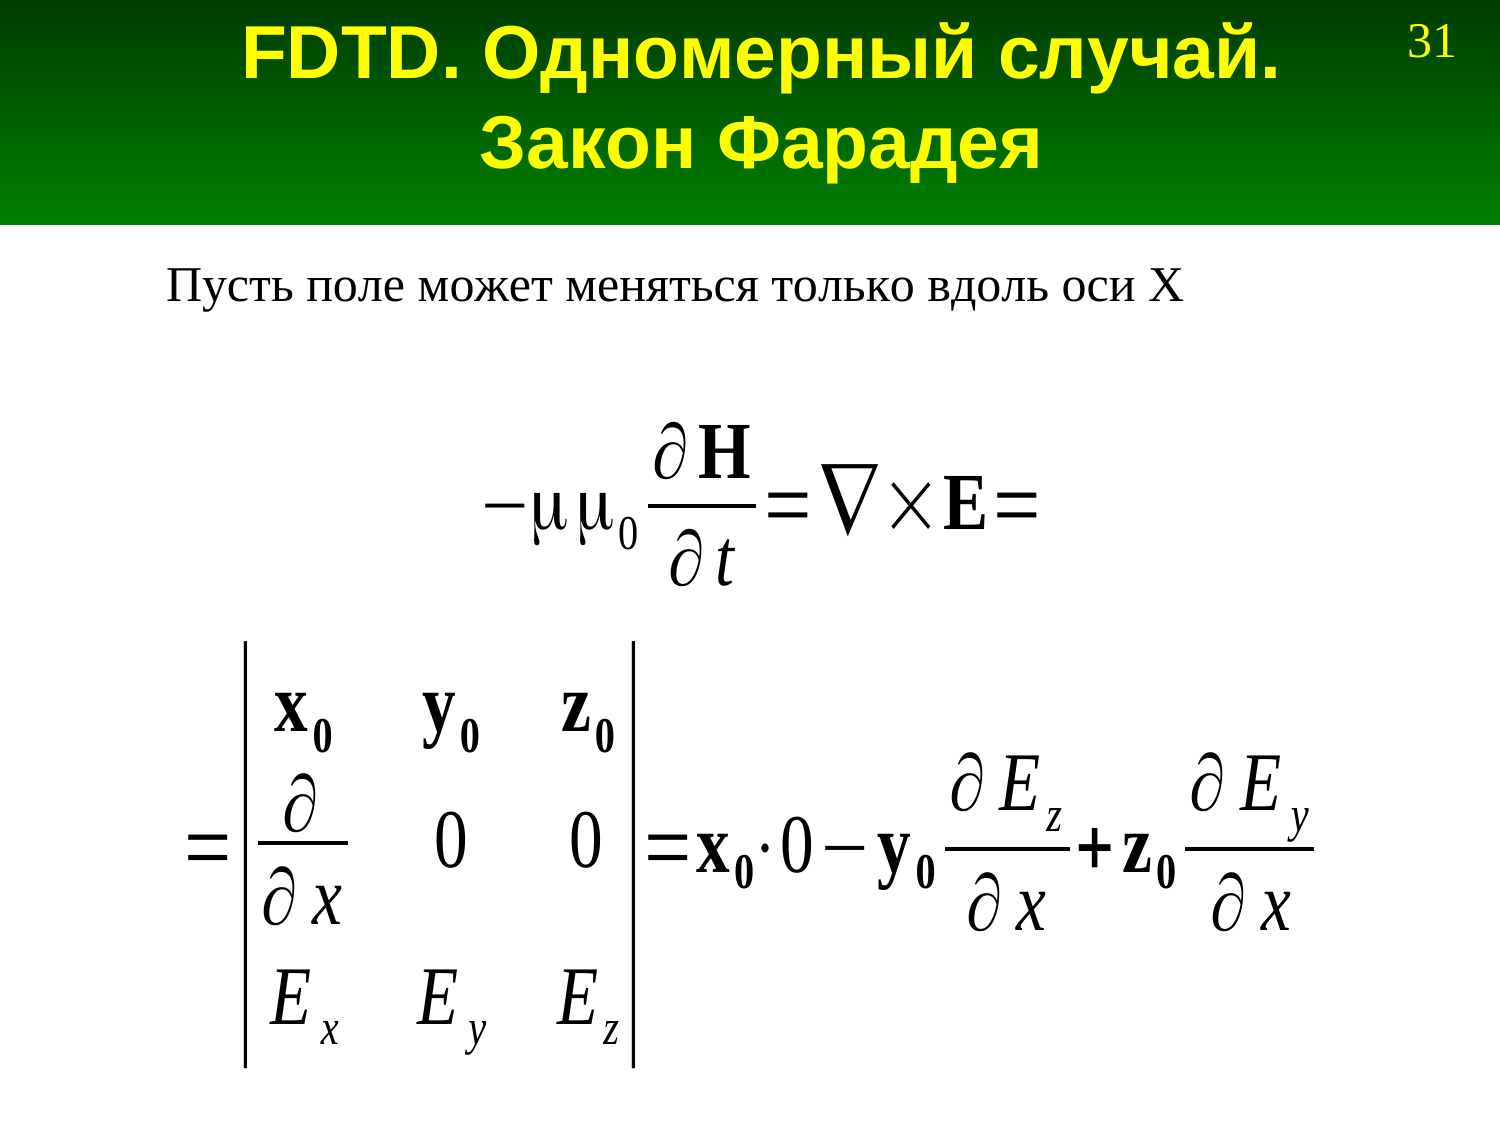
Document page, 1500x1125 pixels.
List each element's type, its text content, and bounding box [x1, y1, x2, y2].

chart [461, 408, 1063, 602]
title FDTD. Одномерный случай. Закон Фарадея [123, 0, 1399, 192]
chart [164, 637, 1336, 1075]
text_box Пусть поле может меняться только вдоль оси X [151, 243, 1349, 345]
